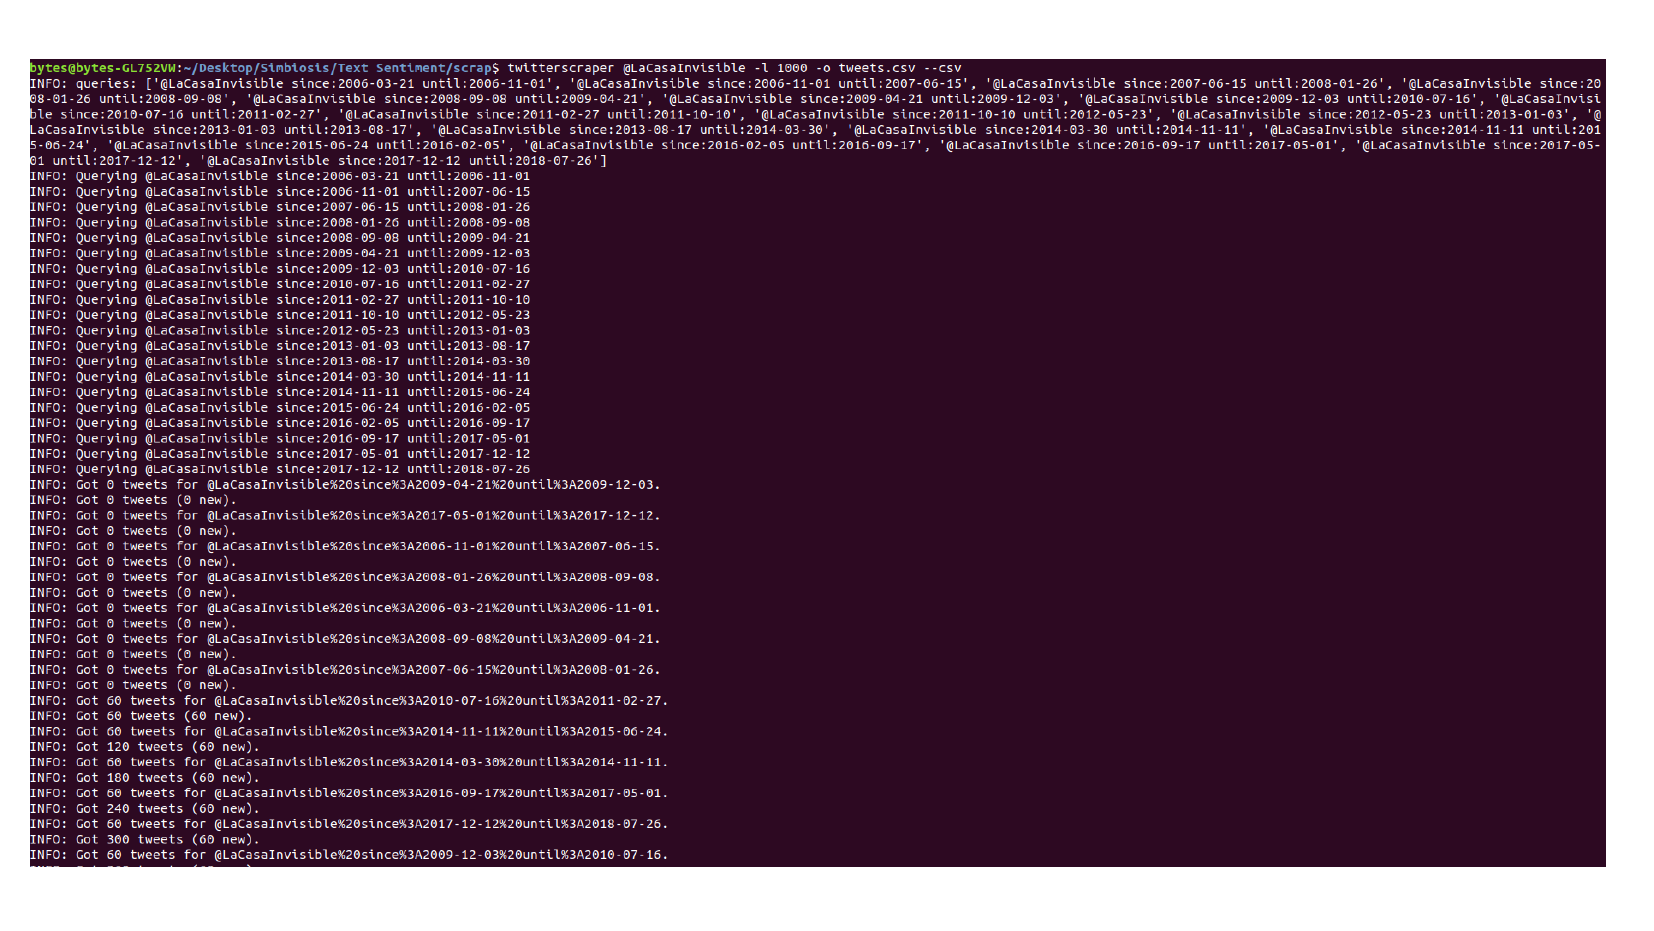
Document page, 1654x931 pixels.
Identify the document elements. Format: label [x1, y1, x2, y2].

picture [30, 59, 1606, 867]
